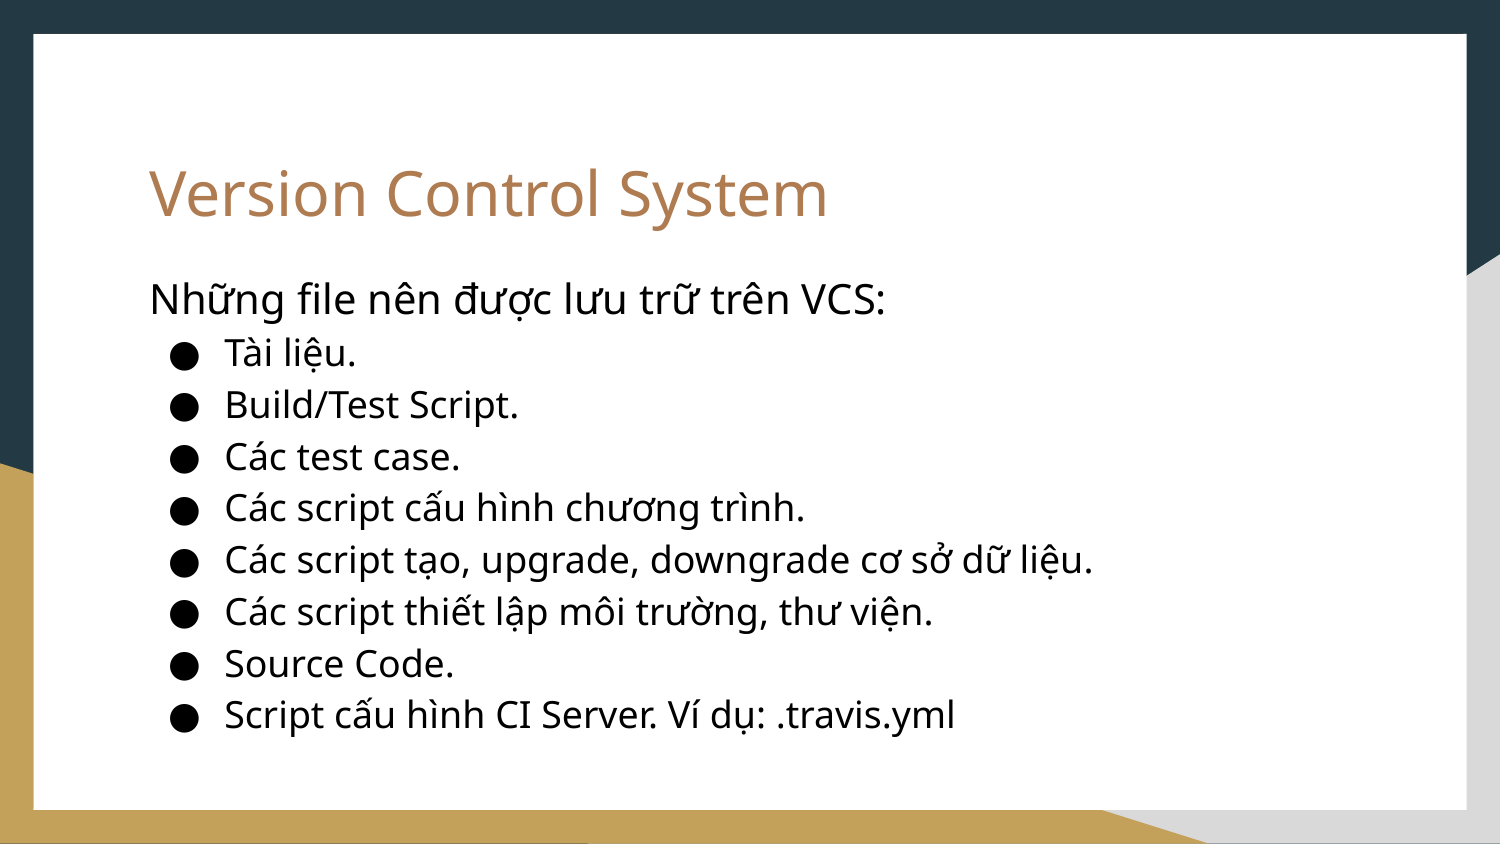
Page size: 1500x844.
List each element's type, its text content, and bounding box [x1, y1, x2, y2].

list Những file nên được lưu trữ trên VCS: Tài liệu. Build/Test Script. Các test case. Các script cấu hình chương trình. Các script tạo, upgrade, downgrade cơ sở dữ liệu. Các script thiết lập môi trường, thư viện. Source Code. Script cấu hình CI Server. Ví dụ: .travis.yml [134, 249, 1366, 739]
title Version Control System [134, 138, 1366, 249]
